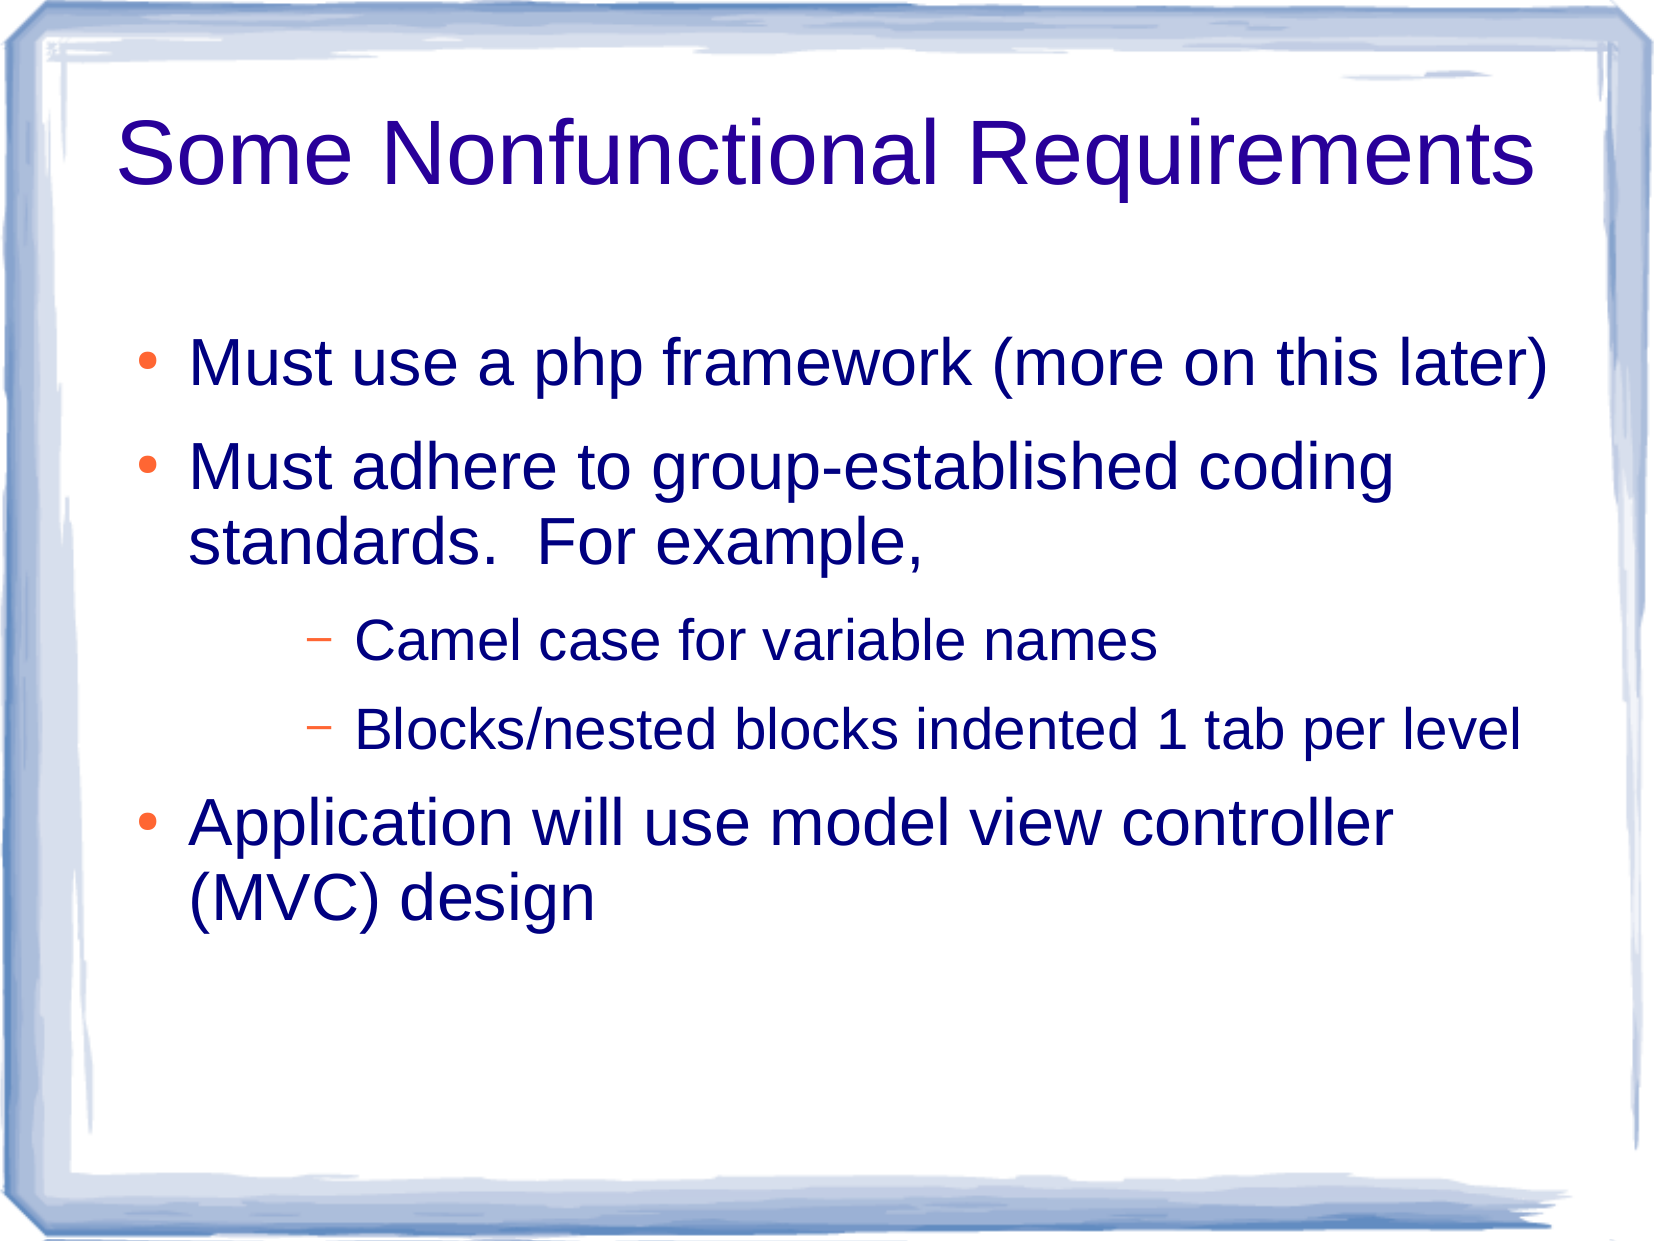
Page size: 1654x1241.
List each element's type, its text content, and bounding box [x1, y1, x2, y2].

title Some Nonfunctional Requirements [82, 49, 1571, 257]
list Must use a php framework (more on this later) Must adhere to group-established coding standards. For example, Camel case for variable names Blocks/nested blocks indented 1 tab per level Application will use model view controller (MVC) design [118, 324, 1571, 1004]
picture [0, 0, 1654, 1241]
